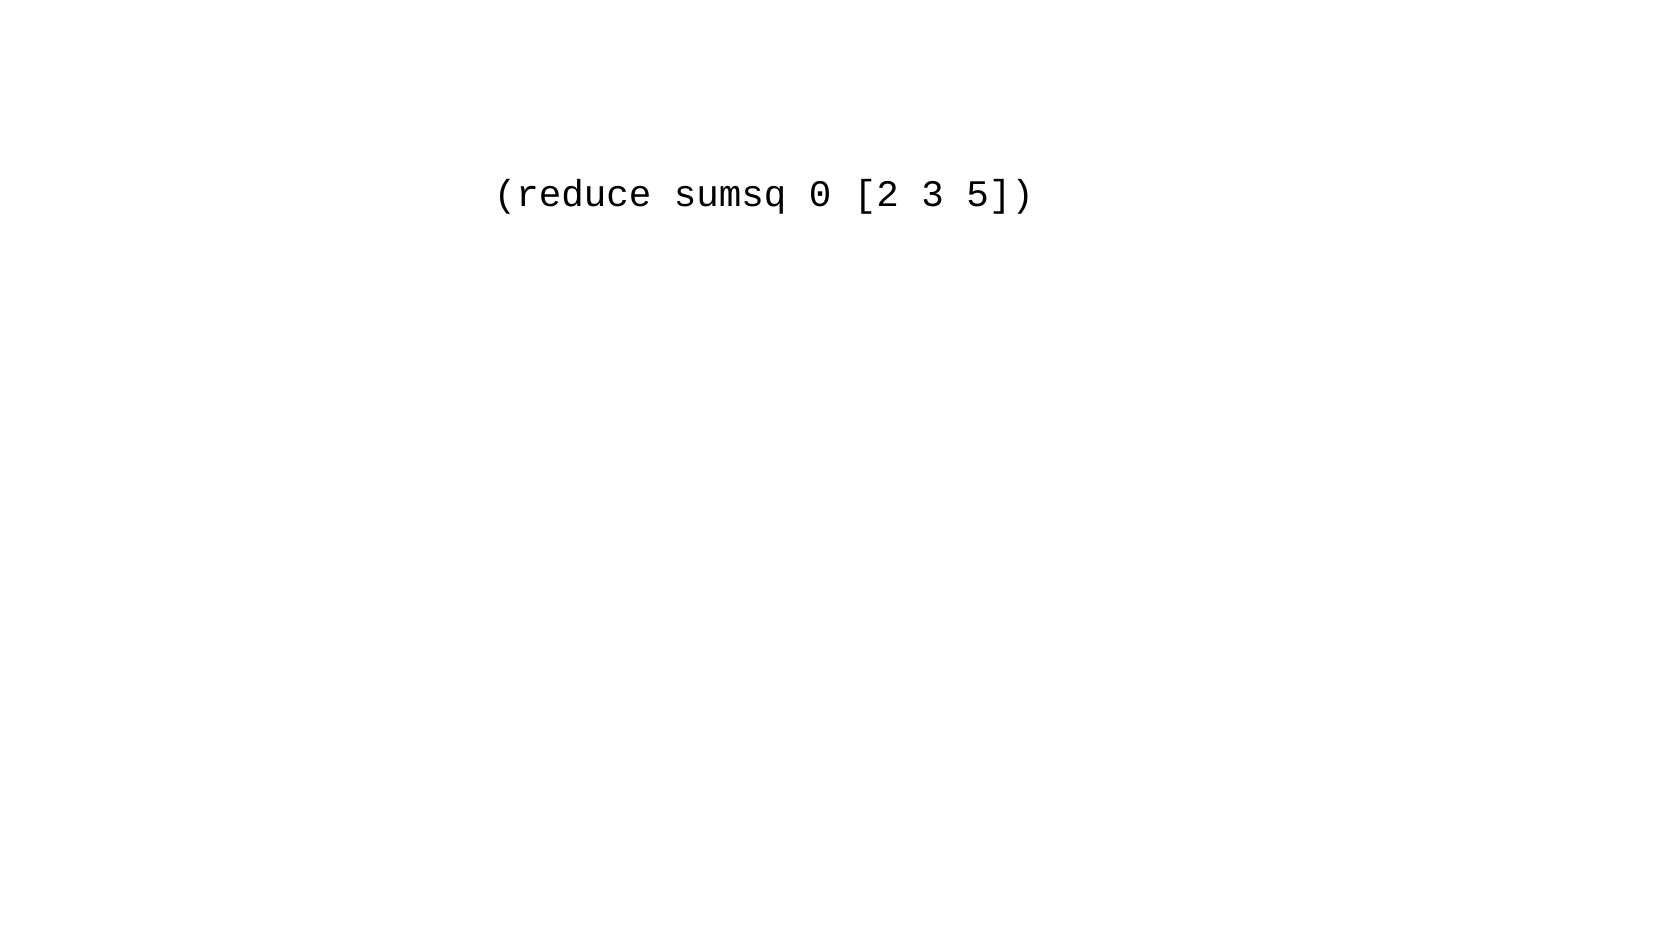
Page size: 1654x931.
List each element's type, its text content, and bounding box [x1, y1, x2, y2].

text_box (reduce sumsq 0 [2 3 5]) [478, 40, 1175, 226]
